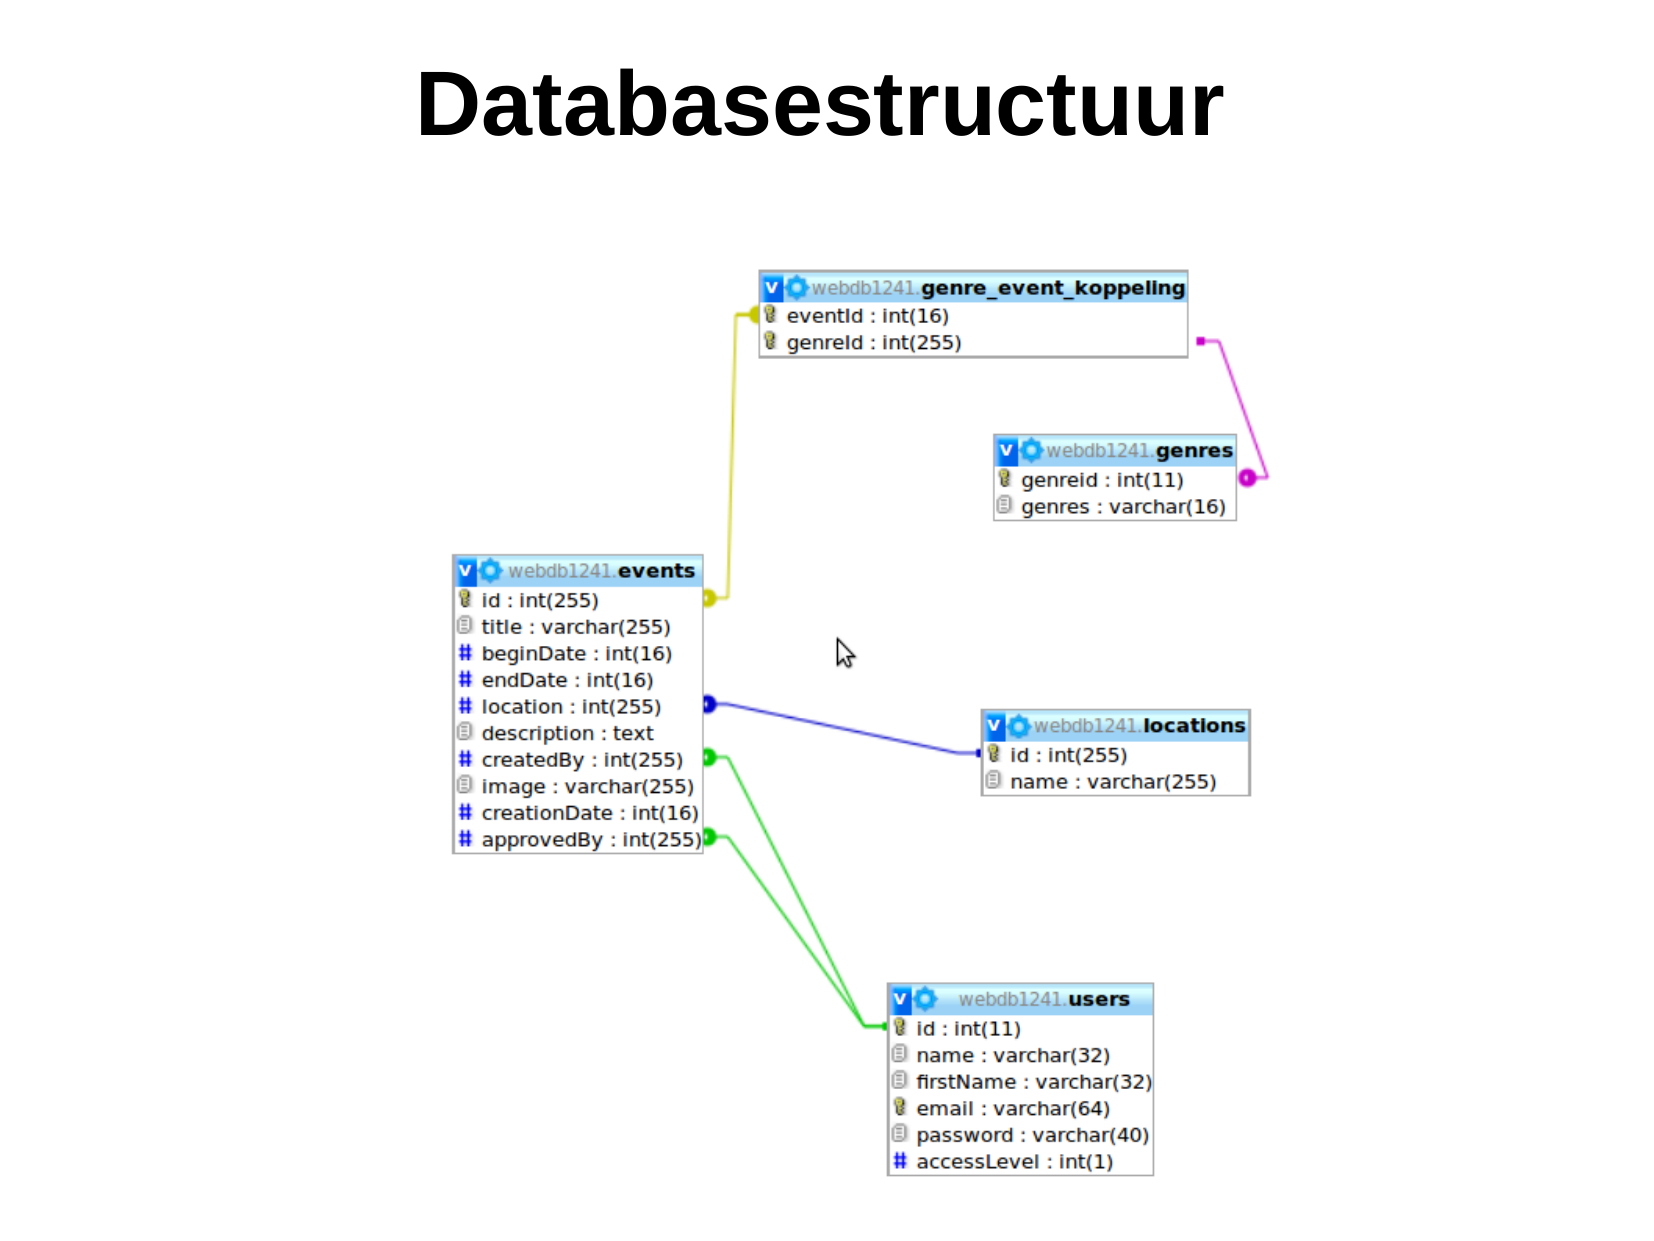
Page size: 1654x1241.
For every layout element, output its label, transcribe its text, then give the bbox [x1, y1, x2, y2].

picture [435, 237, 1289, 1201]
title Databasestructuur [76, 0, 1565, 208]
